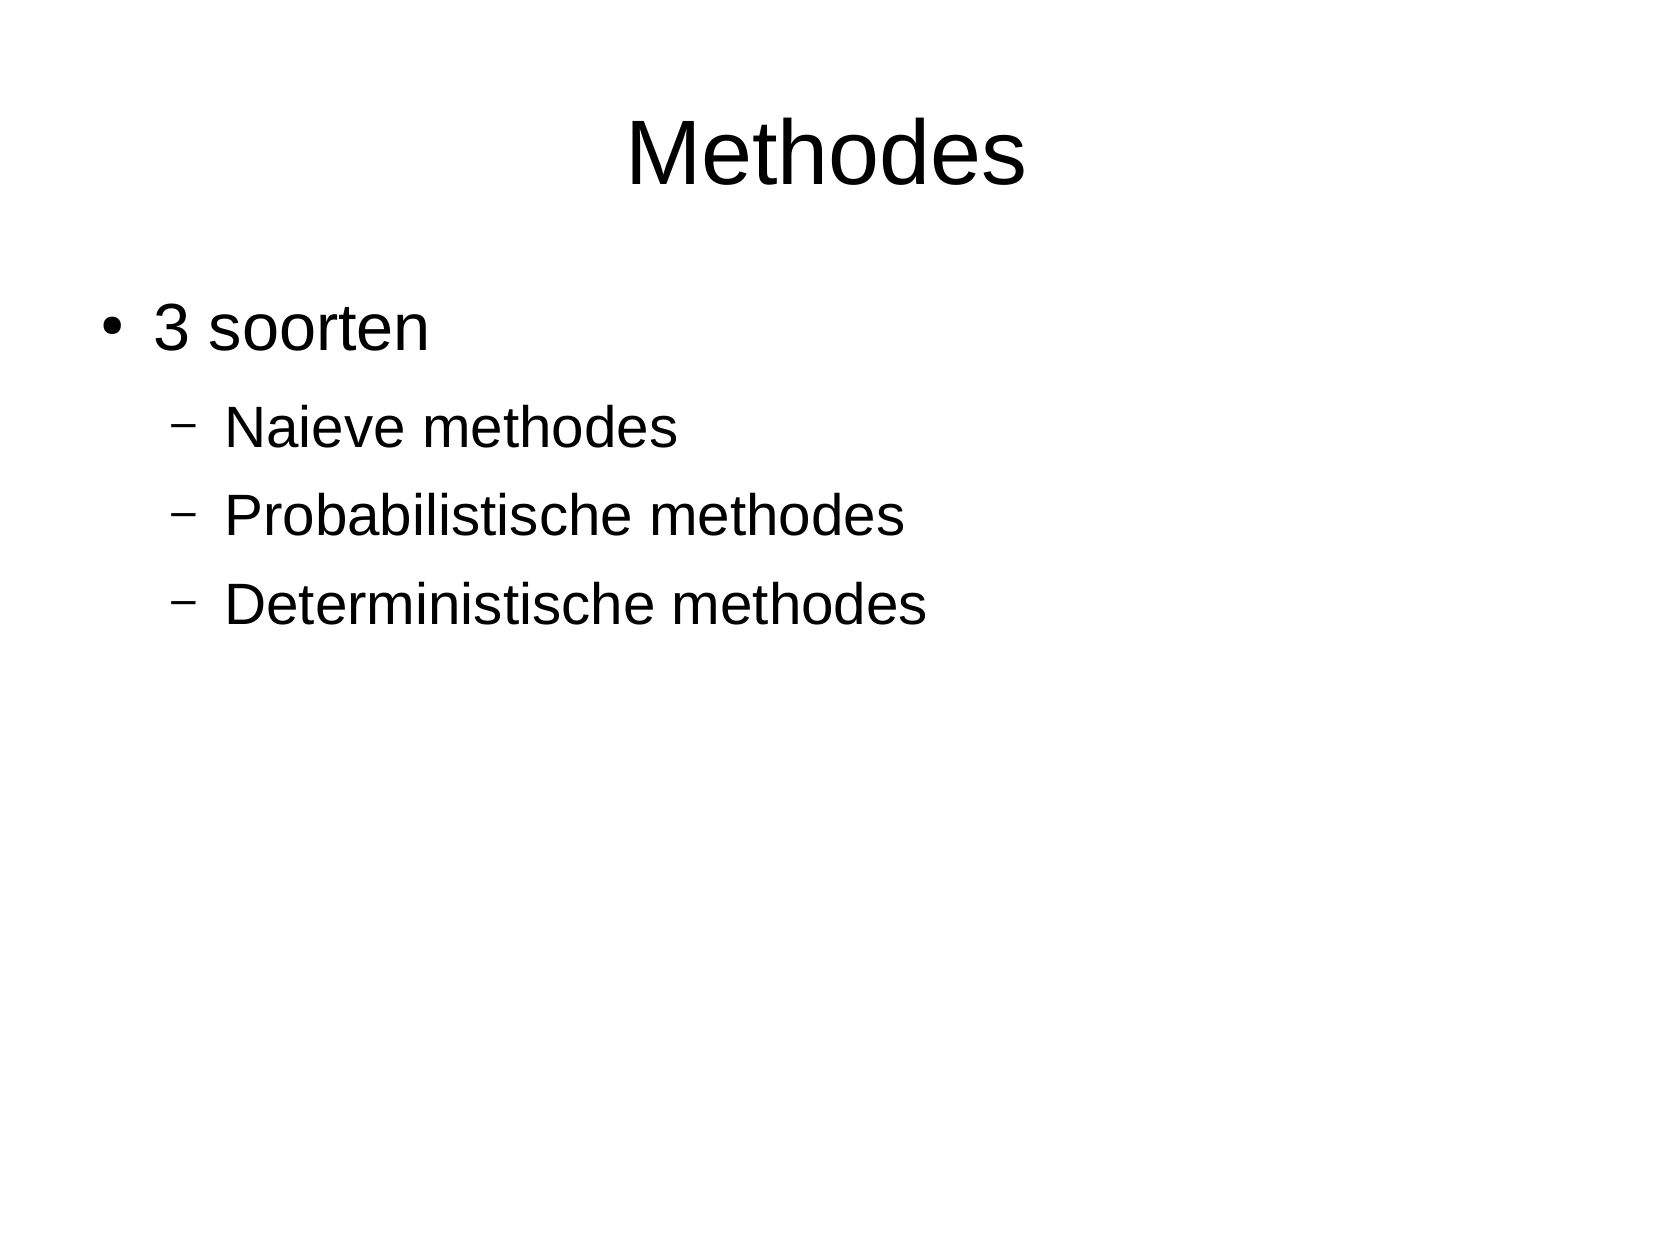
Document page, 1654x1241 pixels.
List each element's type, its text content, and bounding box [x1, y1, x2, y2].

list 3 soorten Naieve methodes Probabilistische methodes Deterministische methodes [82, 290, 1571, 1010]
title Methodes [82, 49, 1571, 257]
